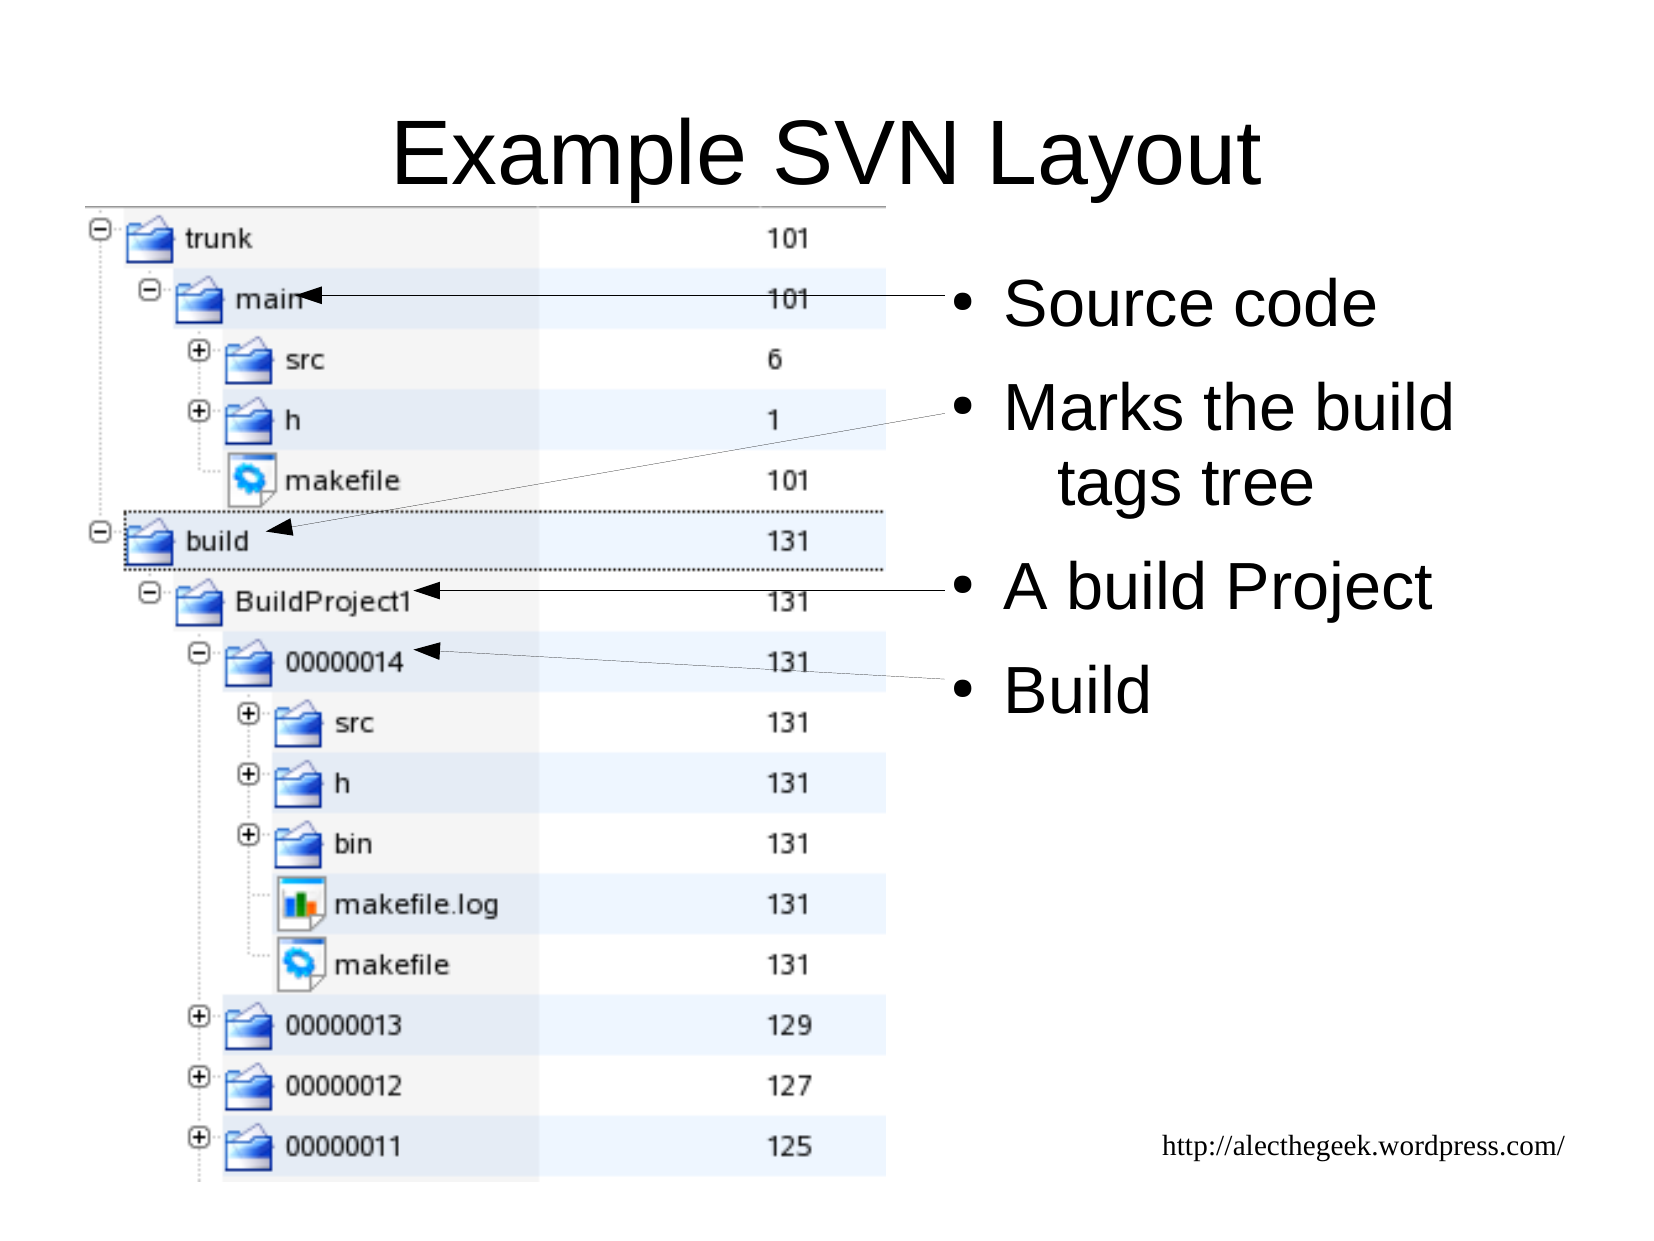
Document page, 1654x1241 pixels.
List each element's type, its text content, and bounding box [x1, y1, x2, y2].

title Example SVN Layout [82, 49, 1571, 257]
list Source code Marks the build tags tree A build Project Build [915, 265, 1595, 945]
picture [85, 206, 886, 1182]
